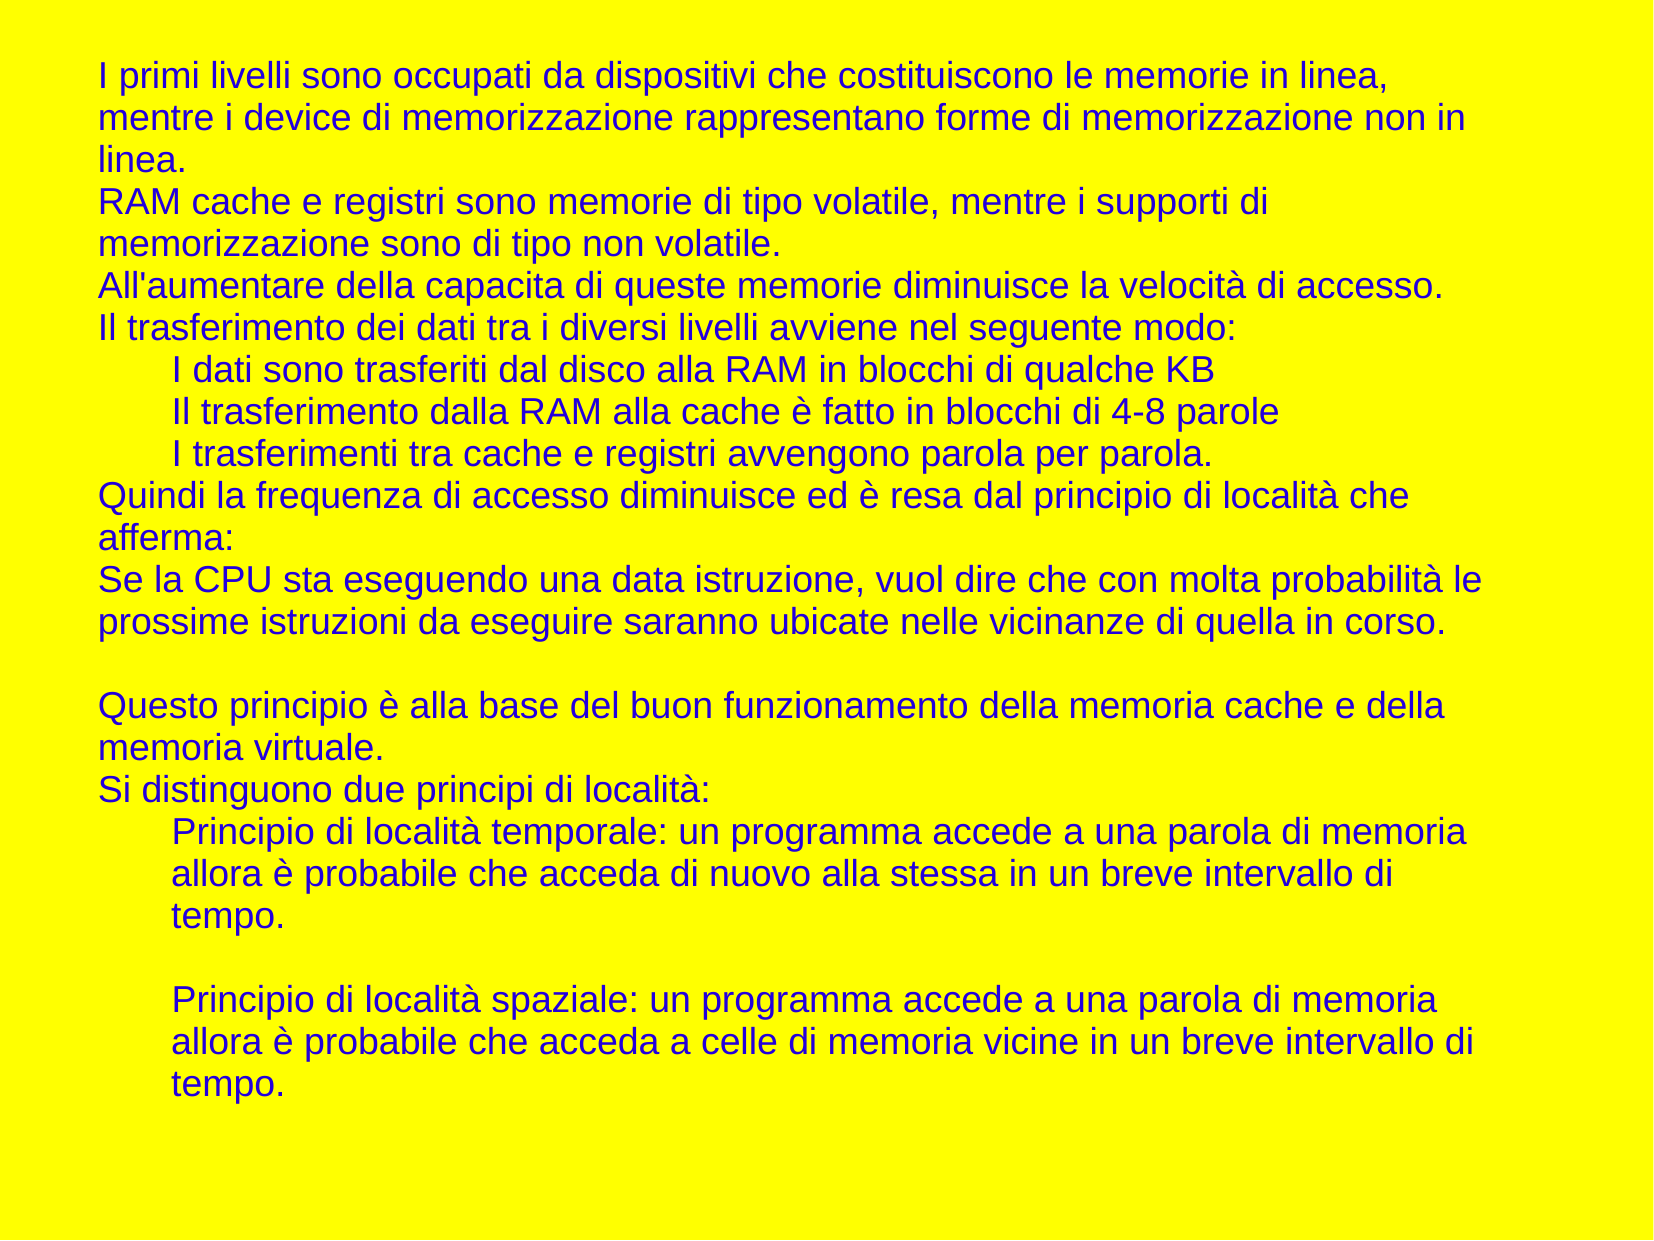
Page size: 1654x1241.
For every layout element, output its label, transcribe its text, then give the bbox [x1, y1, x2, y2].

text_box I primi livelli sono occupati da dispositivi che costituiscono le memorie in linea, mentre i device di memorizzazione rappresentano forme di memorizzazione non in linea. RAM cache e registri sono memorie di tipo volatile, mentre i supporti di memorizzazione sono di tipo non volatile. All'aumentare della capacita di queste memorie diminuisce la velocità di accesso. Il trasferimento dei dati tra i diversi livelli avviene nel seguente modo: I dati sono trasferiti dal disco alla RAM in blocchi di qualche KB Il trasferimento dalla RAM alla cache è fatto in blocchi di 4-8 parole I trasferimenti tra cache e registri avvengono parola per parola. Quindi la frequenza di accesso diminuisce ed è resa dal principio di località che afferma: Se la CPU sta eseguendo una data istruzione, vuol dire che con molta probabilità le prossime istruzioni da eseguire saranno ubicate nelle vicinanze di quella in corso. Questo principio è alla base del buon funzionamento della memoria cache e della memoria virtuale. Si distinguono due principi di località: Principio di località temporale: un programma accede a una parola di memoria allora è probabile che acceda di nuovo alla stessa in un breve intervallo di tempo. Principio di località spaziale: un programma accede a una parola di memoria allora è probabile che acceda a celle di memoria vicine in un breve intervallo di tempo. [83, 47, 1530, 1157]
